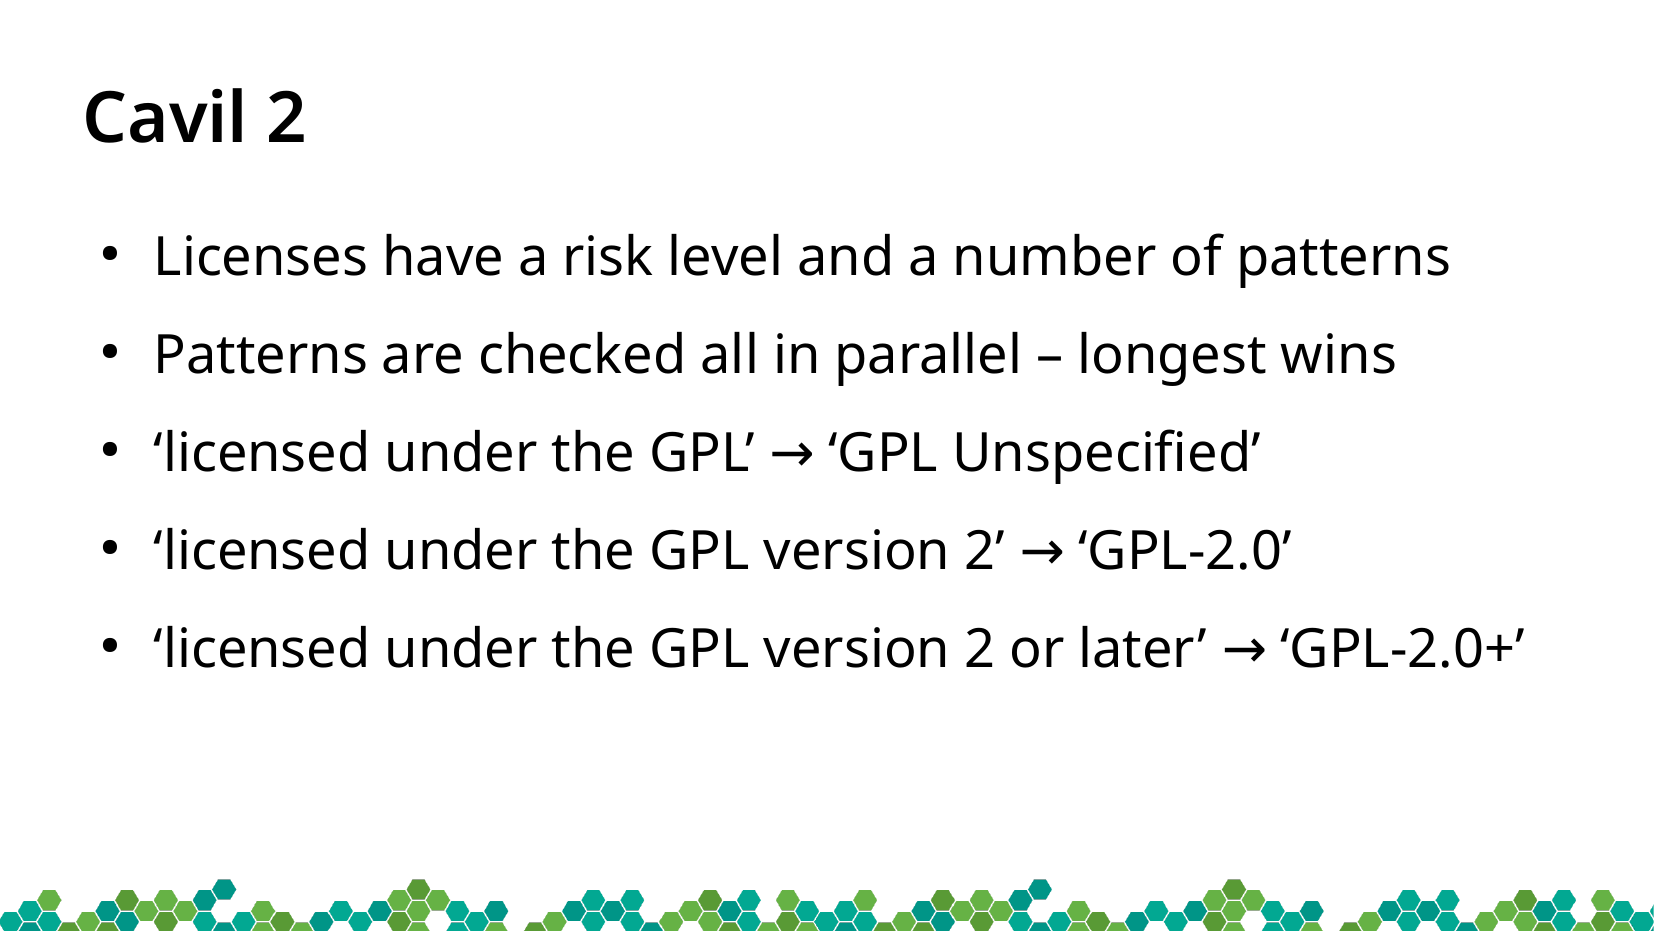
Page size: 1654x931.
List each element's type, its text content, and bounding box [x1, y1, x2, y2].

picture [0, 871, 1654, 931]
title Cavil 2 [82, 37, 1571, 193]
list Licenses have a risk level and a number of patterns Patterns are checked all in parallel – longest wins ‘licensed under the GPL’ → ‘GPL Unspecified’ ‘licensed under the GPL version 2’ → ‘GPL-2.0’ ‘licensed under the GPL version 2 or later’ → ‘GPL-2.0+’ [82, 217, 1571, 758]
